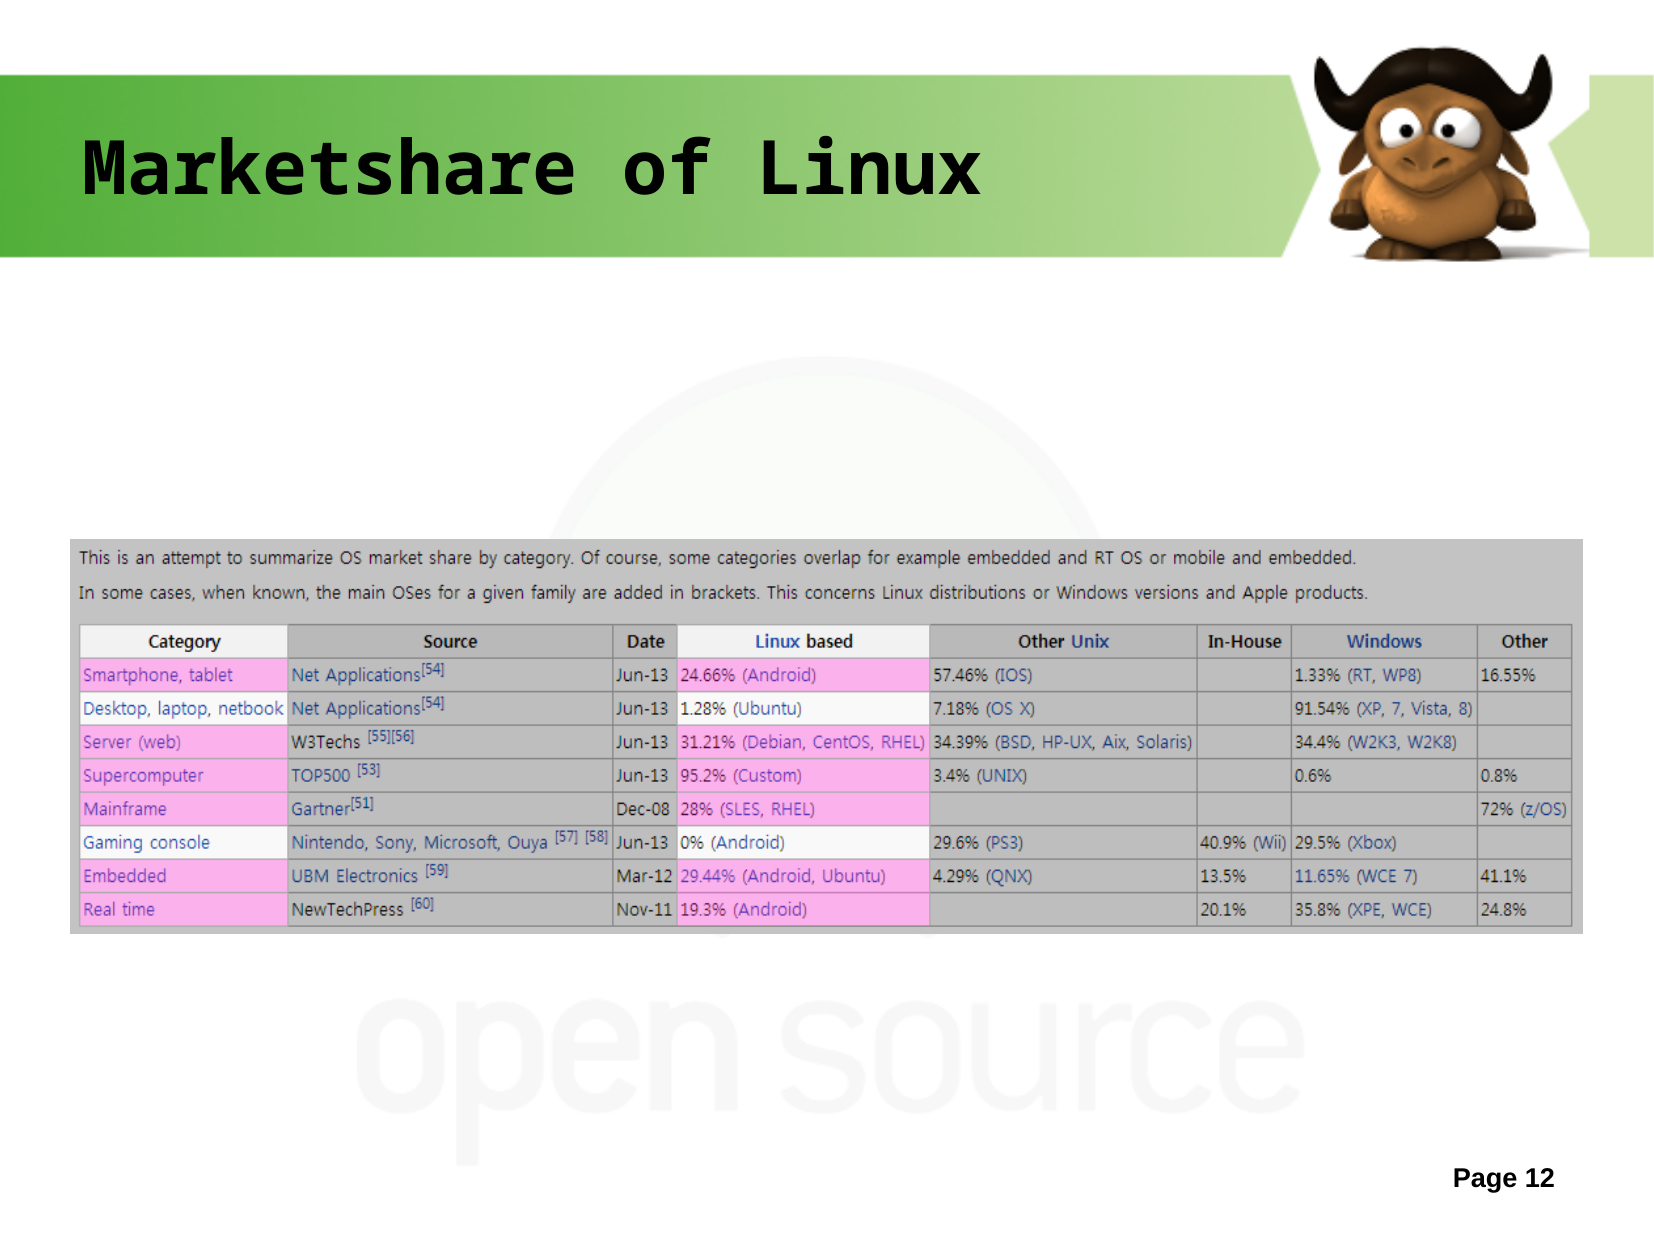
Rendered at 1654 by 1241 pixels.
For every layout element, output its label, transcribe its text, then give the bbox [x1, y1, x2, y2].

title Marketshare of Linux [82, 61, 1571, 269]
picture [0, 0, 1654, 1241]
